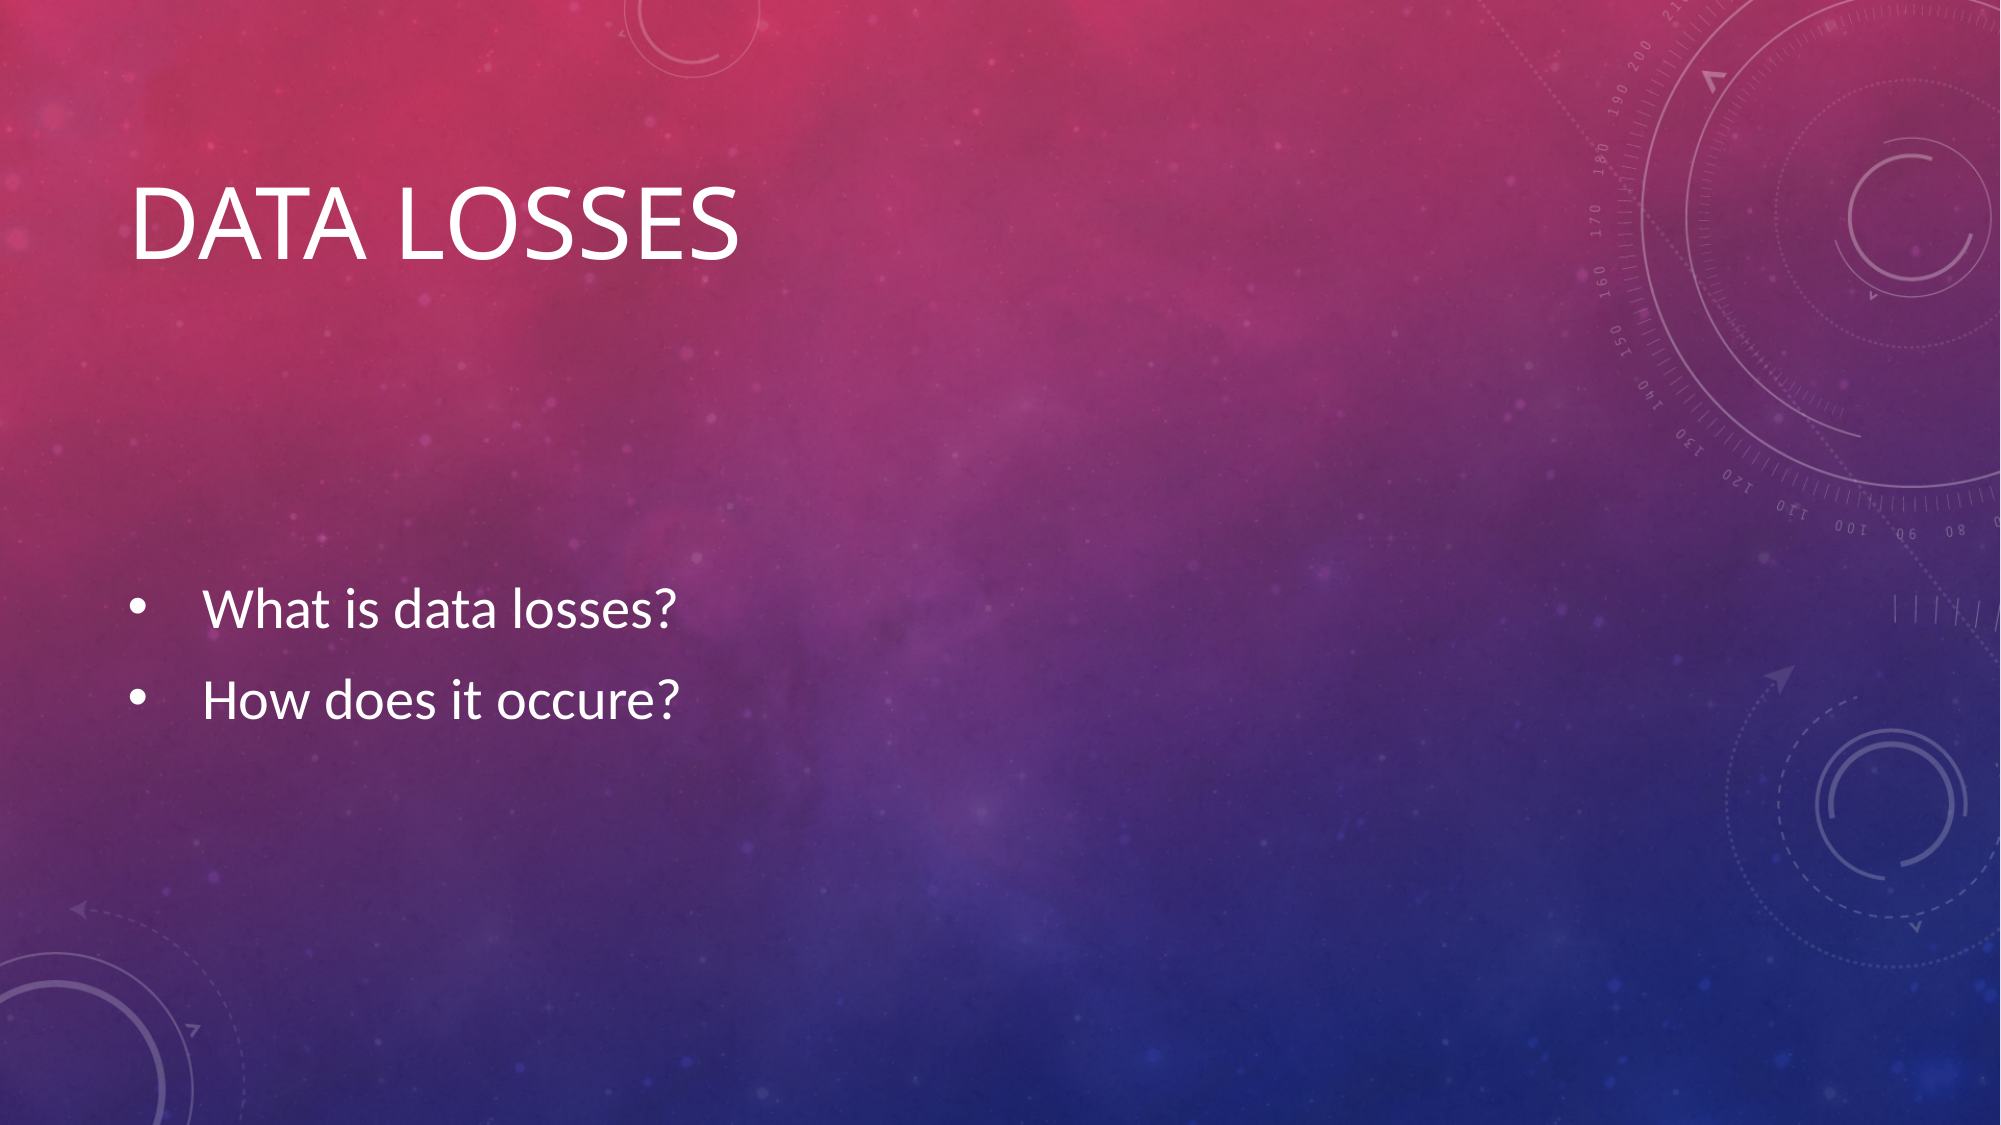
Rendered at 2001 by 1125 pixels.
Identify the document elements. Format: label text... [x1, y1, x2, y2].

title data losses [112, 99, 1775, 339]
list What is data losses? How does it occure? [112, 351, 1775, 950]
